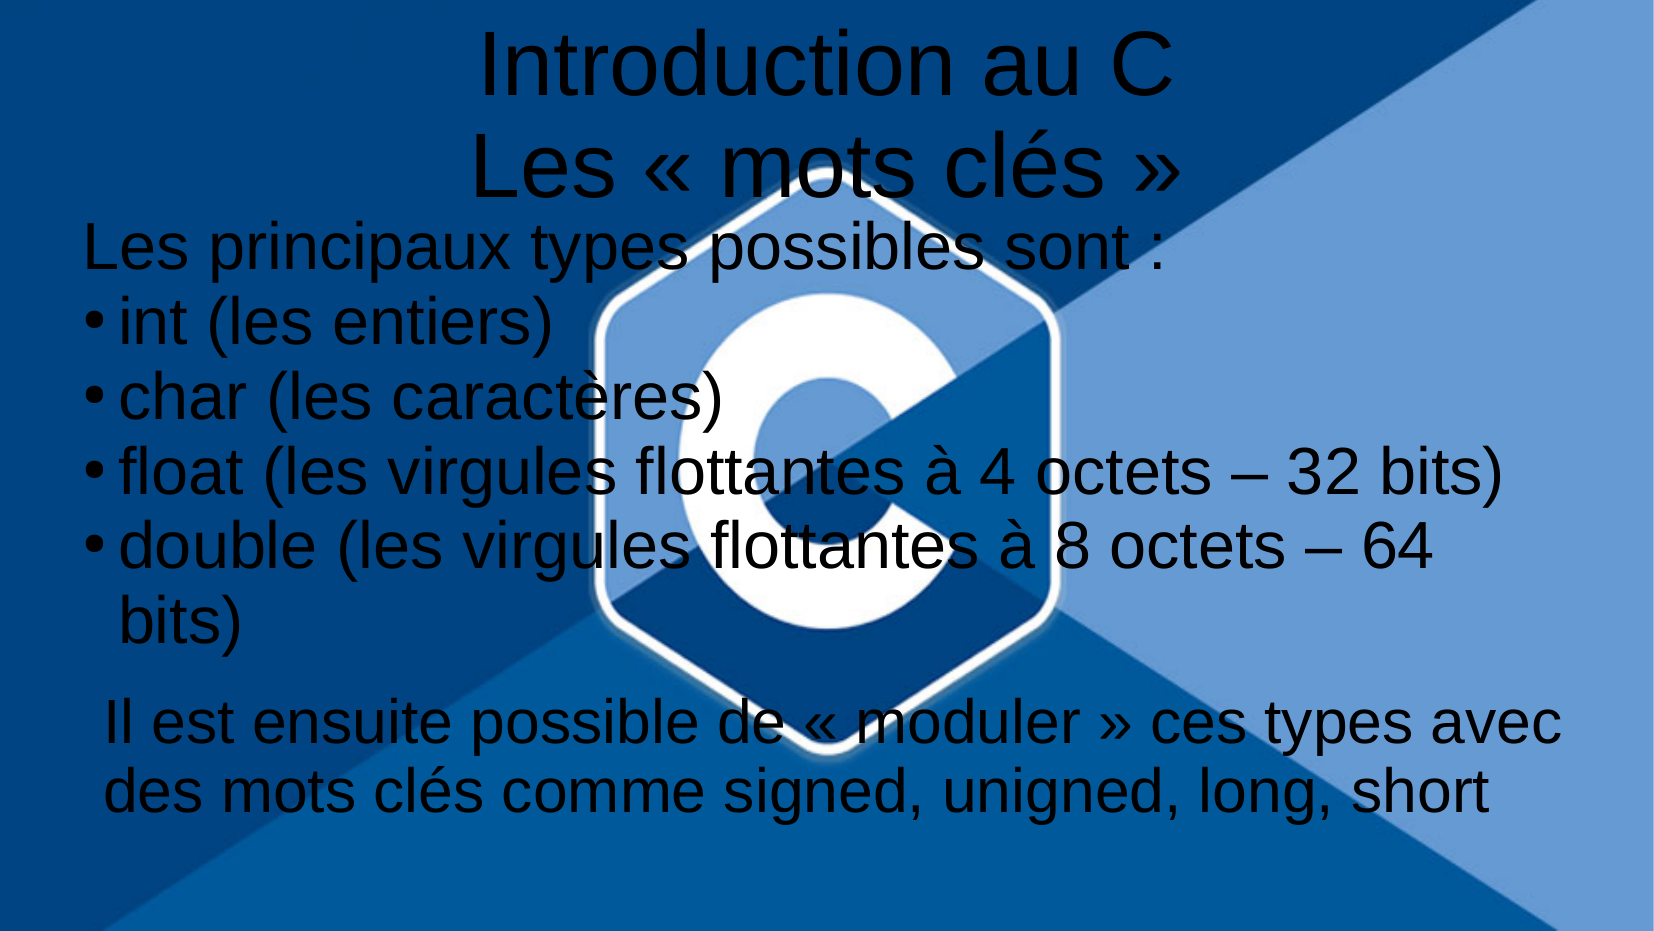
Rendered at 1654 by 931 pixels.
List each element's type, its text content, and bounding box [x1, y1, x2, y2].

picture [0, 0, 1654, 931]
title Introduction au C Les « mots clés » [82, 12, 1571, 209]
subtitle Les principaux types possibles sont : int (les entiers) char (les caractères) float (les virgules flottantes à 4 octets – 32 bits) double (les virgules flottantes à 8 octets – 64 bits) [82, 209, 1571, 658]
text_box Il est ensuite possible de « moduler » ces types avec des mots clés comme signed, unigned, long, short [88, 679, 1625, 834]
